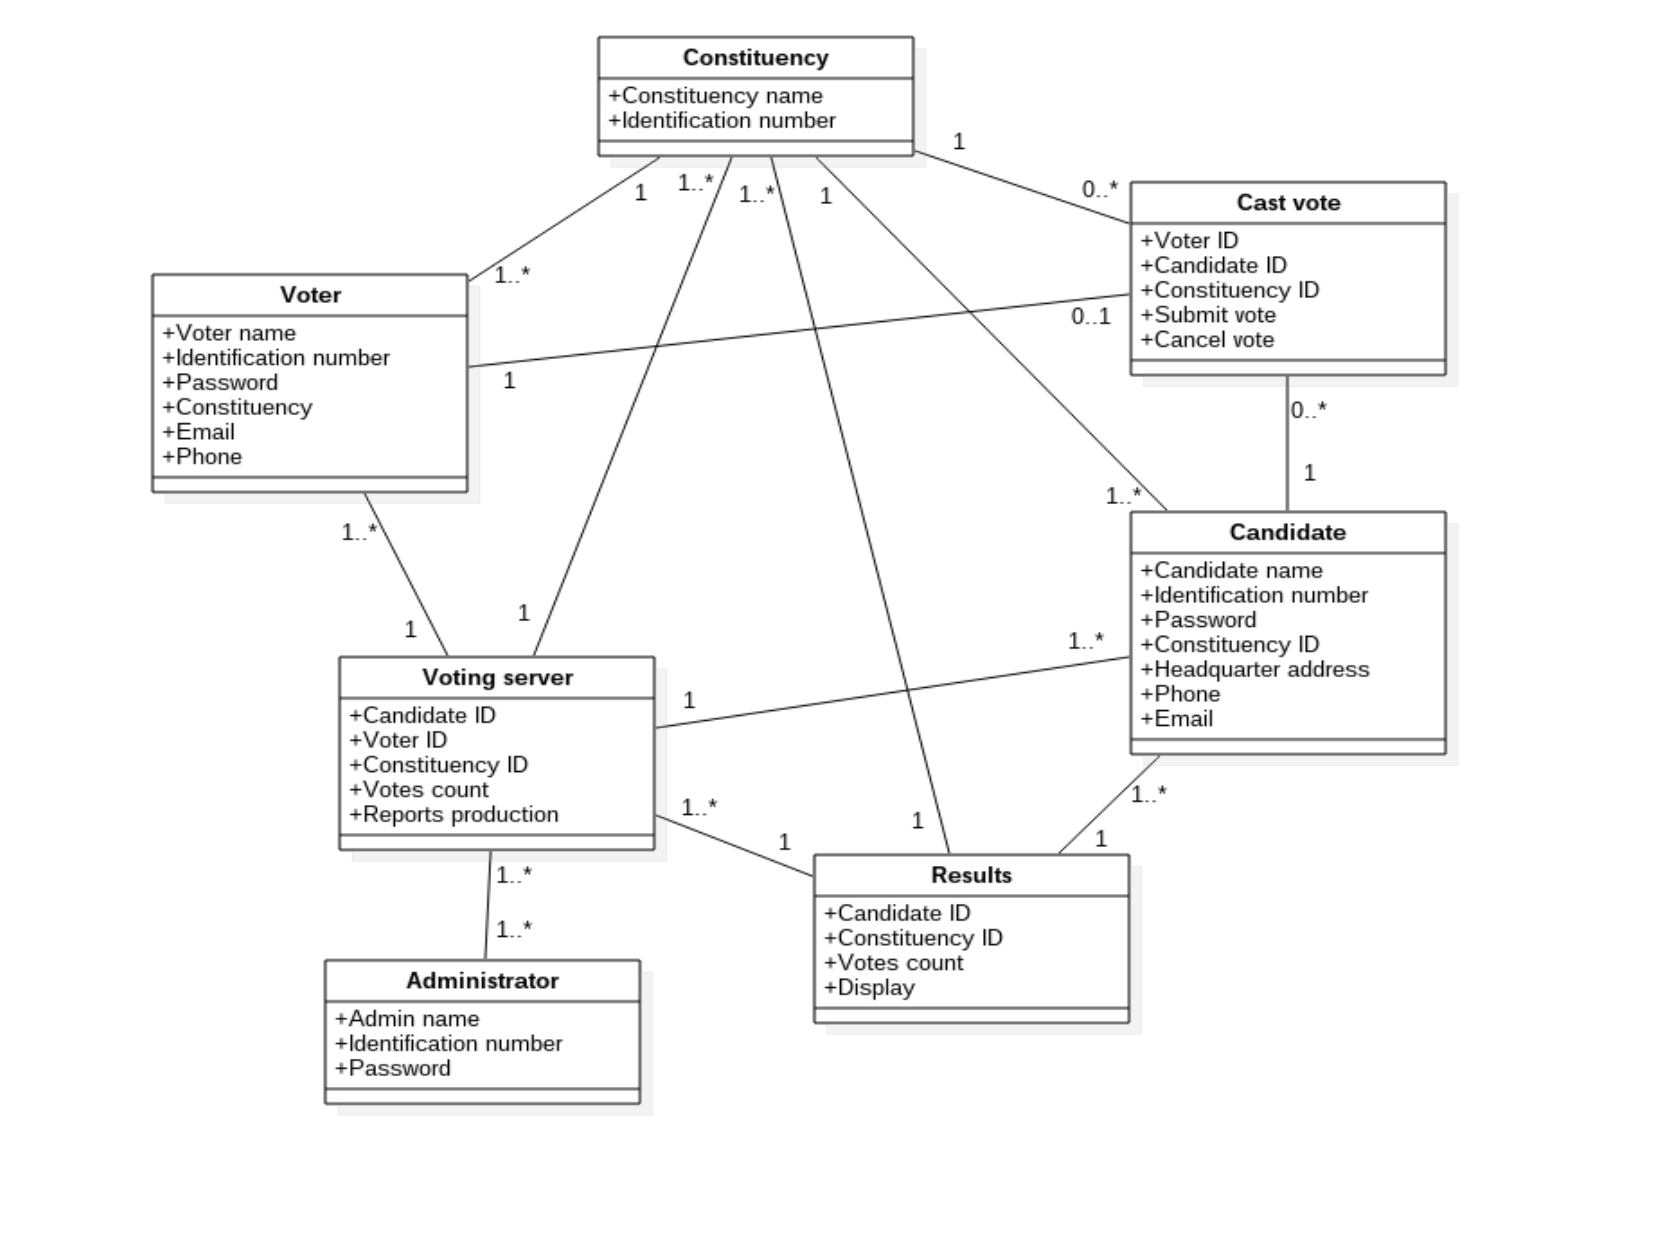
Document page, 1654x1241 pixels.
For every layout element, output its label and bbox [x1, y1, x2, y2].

picture [135, 21, 1518, 1170]
